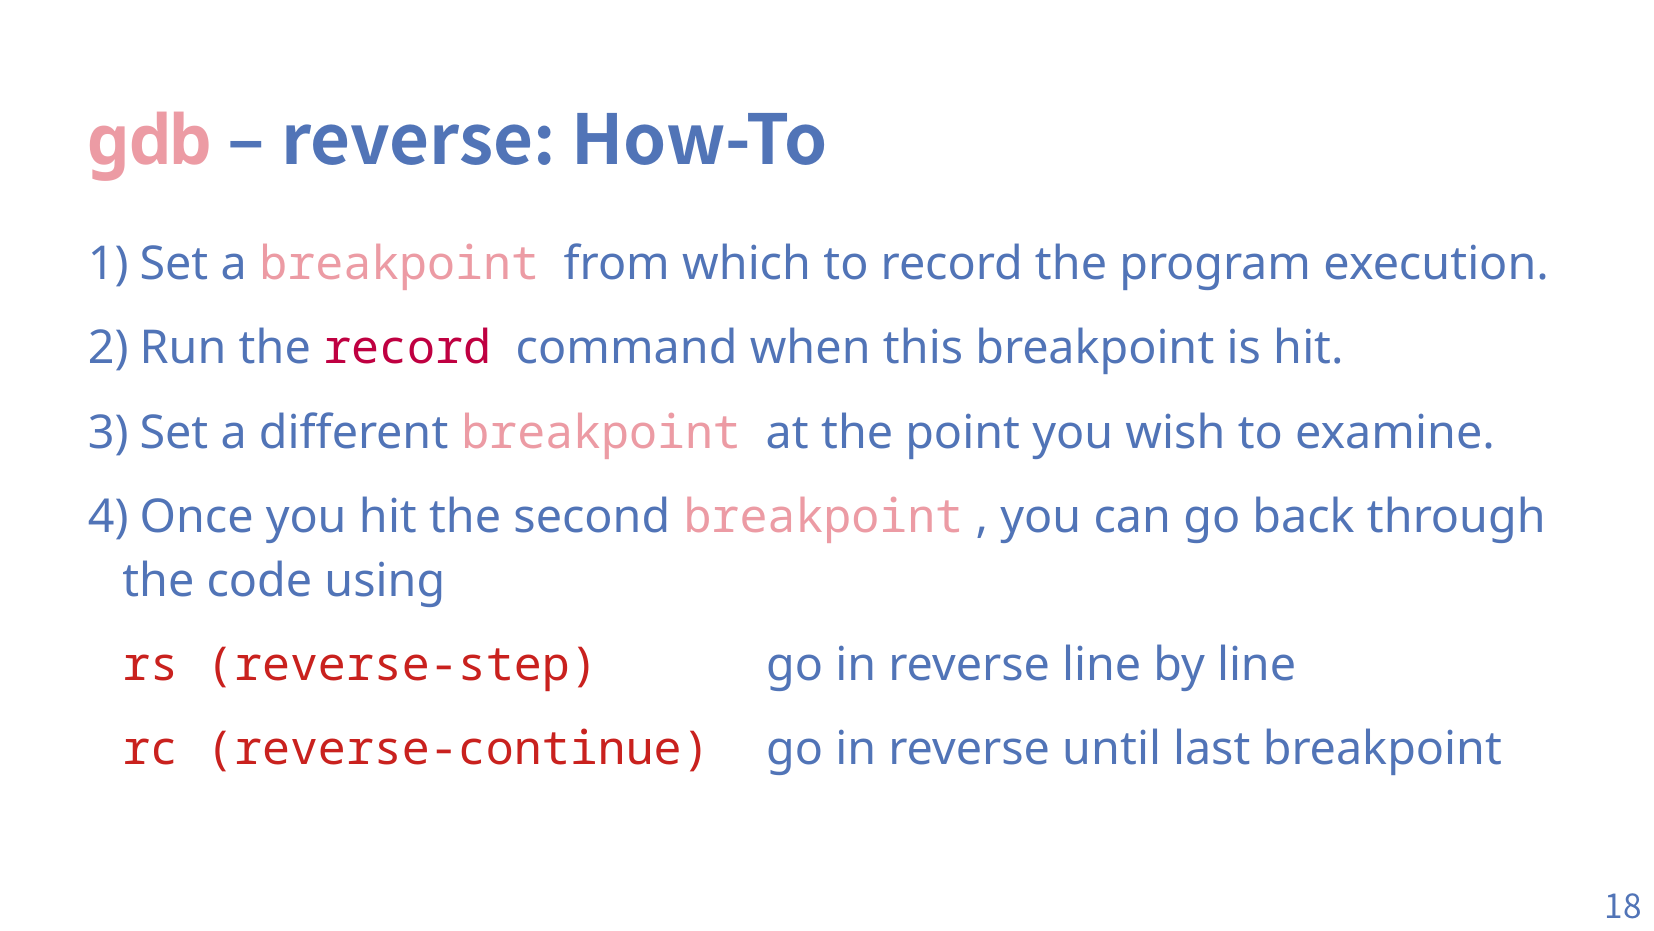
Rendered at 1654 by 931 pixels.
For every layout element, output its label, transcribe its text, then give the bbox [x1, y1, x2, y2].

title gdb – reverse: How-To [87, 93, 1563, 176]
list Set a breakpoint from which to record the program execution. Run the record command when this breakpoint is hit. Set a different breakpoint at the point you wish to examine. Once you hit the second breakpoint , you can go back through the code using rs (reverse-step) go in reverse line by line rc (reverse-continue) go in reverse until last breakpoint [87, 229, 1553, 840]
